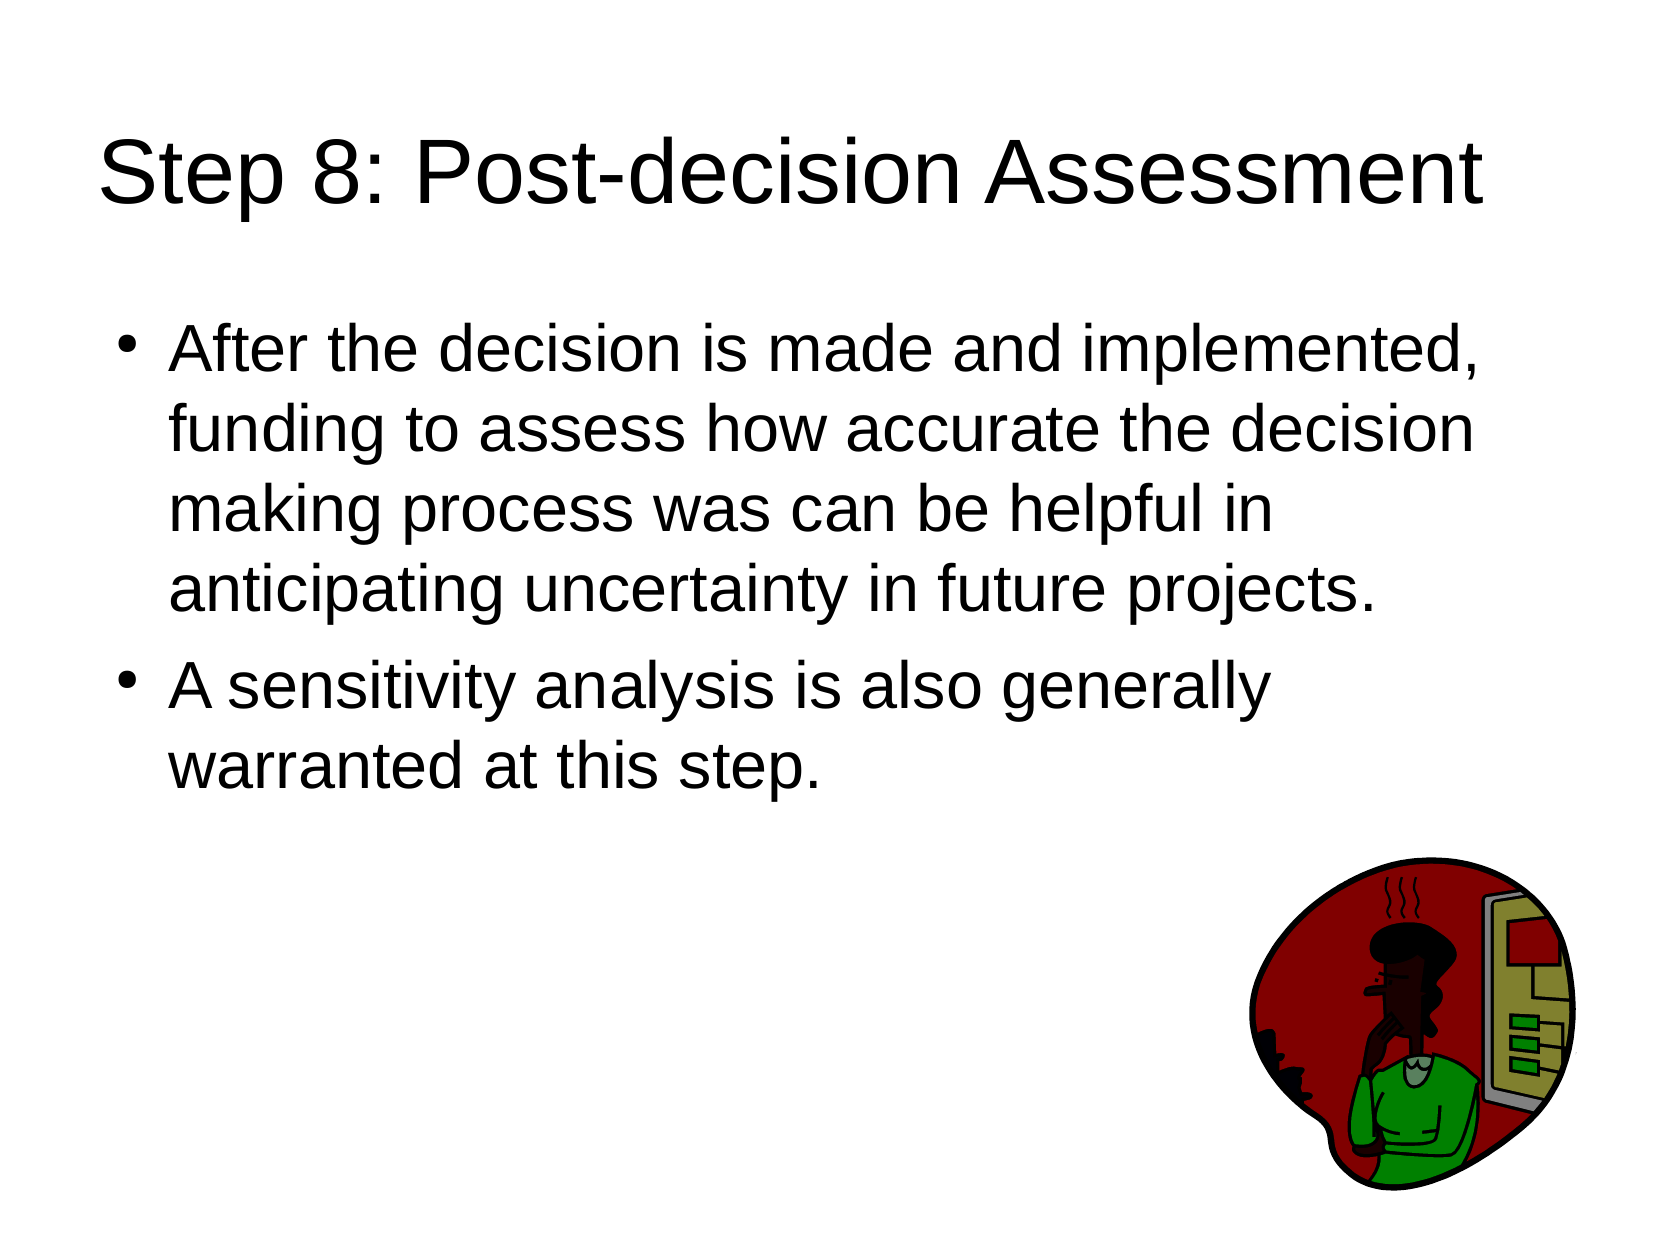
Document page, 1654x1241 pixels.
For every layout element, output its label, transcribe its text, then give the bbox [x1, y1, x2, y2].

list After the decision is made and implemented, funding to assess how accurate the decision making process was can be helpful in anticipating uncertainty in future projects. A sensitivity analysis is also generally warranted at this step. [82, 297, 1571, 1117]
title Step 8: Post-decision Assessment [82, 63, 1571, 271]
picture [1240, 854, 1577, 1191]
